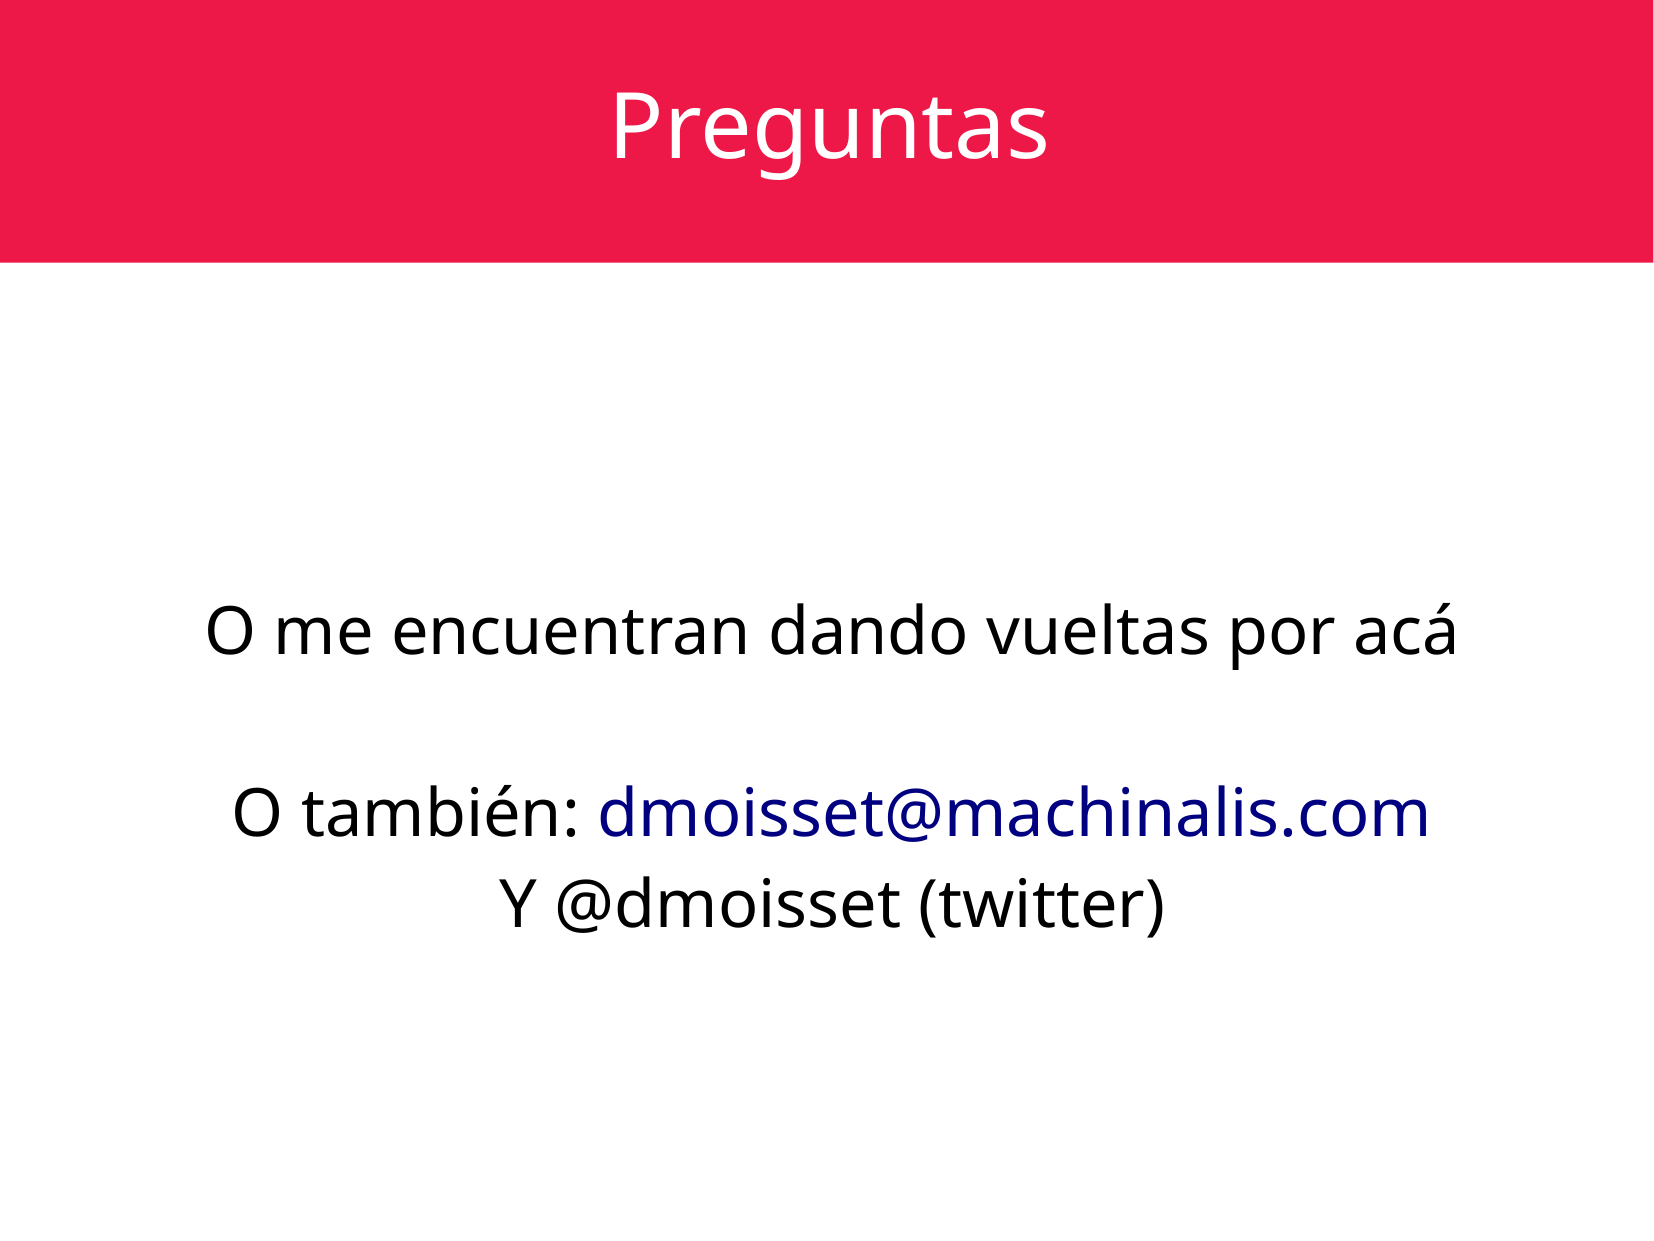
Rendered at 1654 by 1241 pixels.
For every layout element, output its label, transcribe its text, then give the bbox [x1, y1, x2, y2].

title Preguntas [47, 19, 1613, 228]
subtitle O me encuentran dando vueltas por acá O también: dmoisset@machinalis.com Y @dmoisset (twitter) [53, 290, 1613, 1241]
